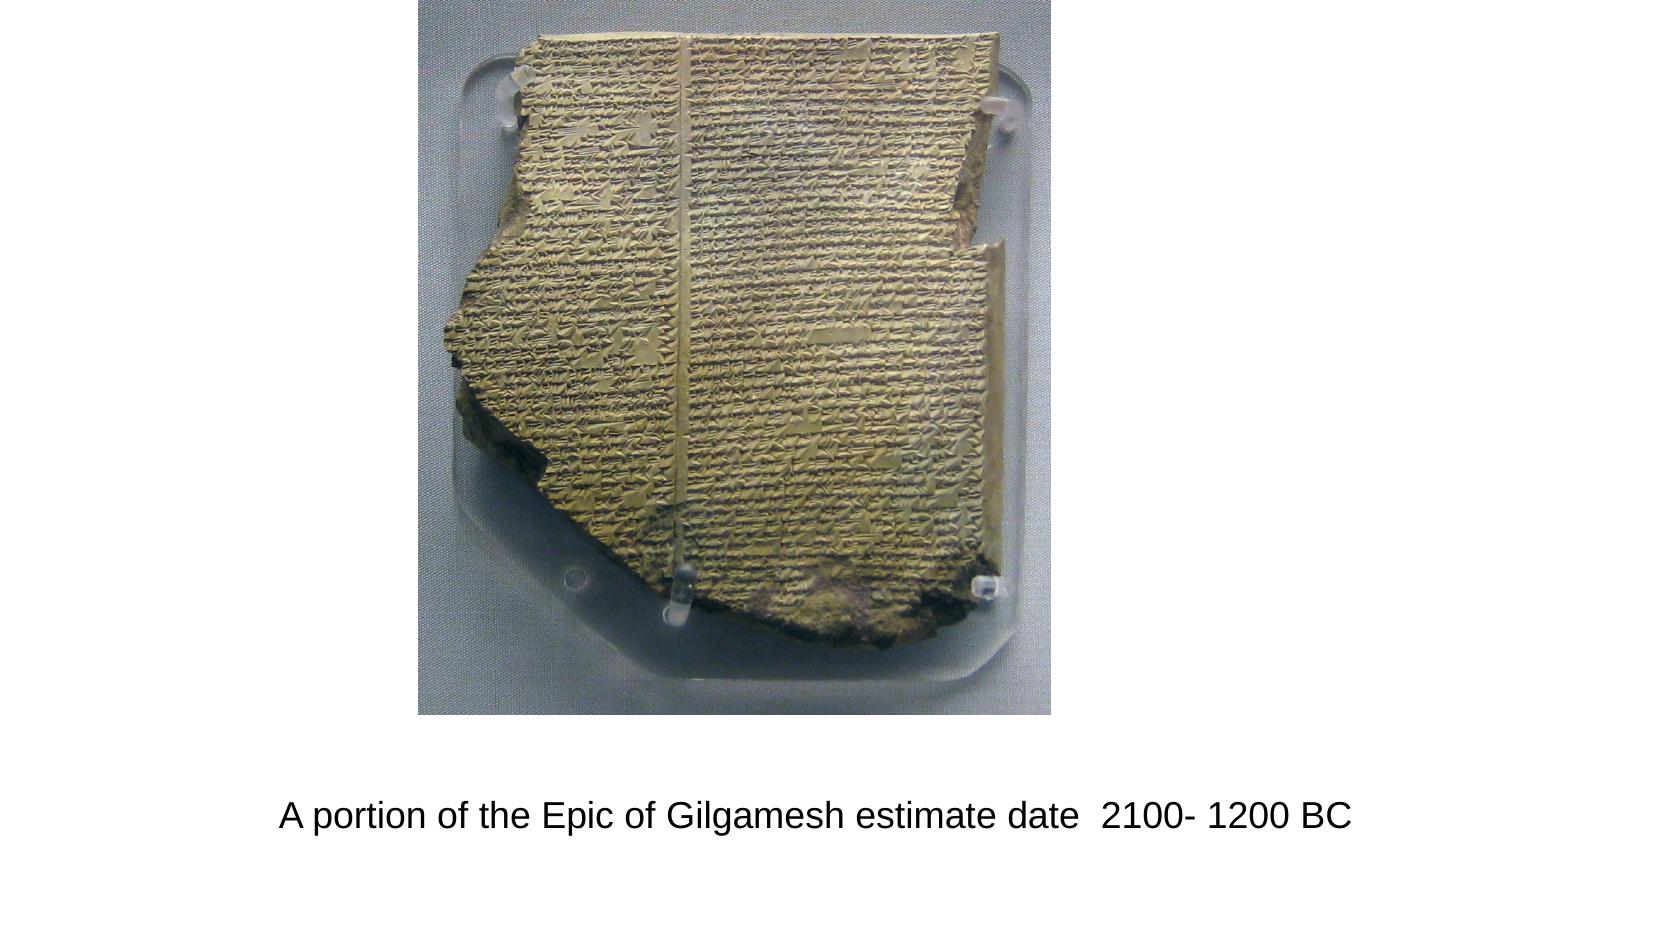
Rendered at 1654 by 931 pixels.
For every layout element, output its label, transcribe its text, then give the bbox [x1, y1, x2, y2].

text_box A portion of the Epic of Gilgamesh estimate date 2100- 1200 BC [264, 787, 1390, 887]
picture [418, 0, 1051, 715]
